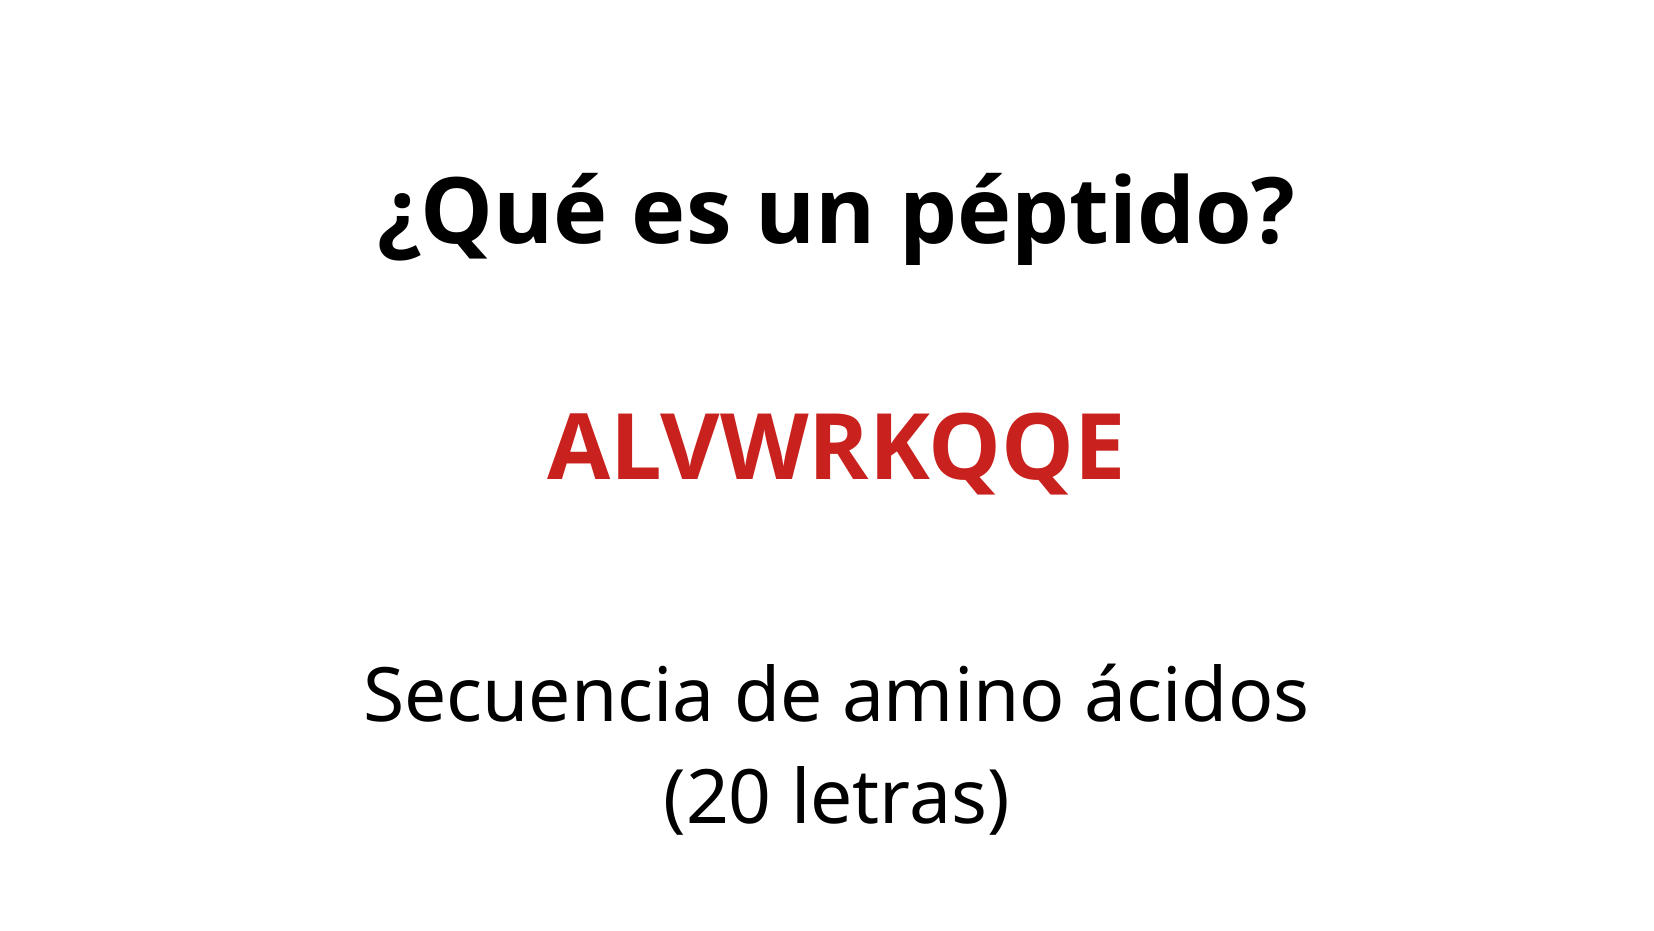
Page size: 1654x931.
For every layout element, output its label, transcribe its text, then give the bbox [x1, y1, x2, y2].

text_box Secuencia de amino ácidos (20 letras) [131, 633, 1542, 829]
text_box ALVWRKQQE [131, 373, 1542, 537]
text_box ¿Qué es un péptido? [131, 137, 1542, 301]
